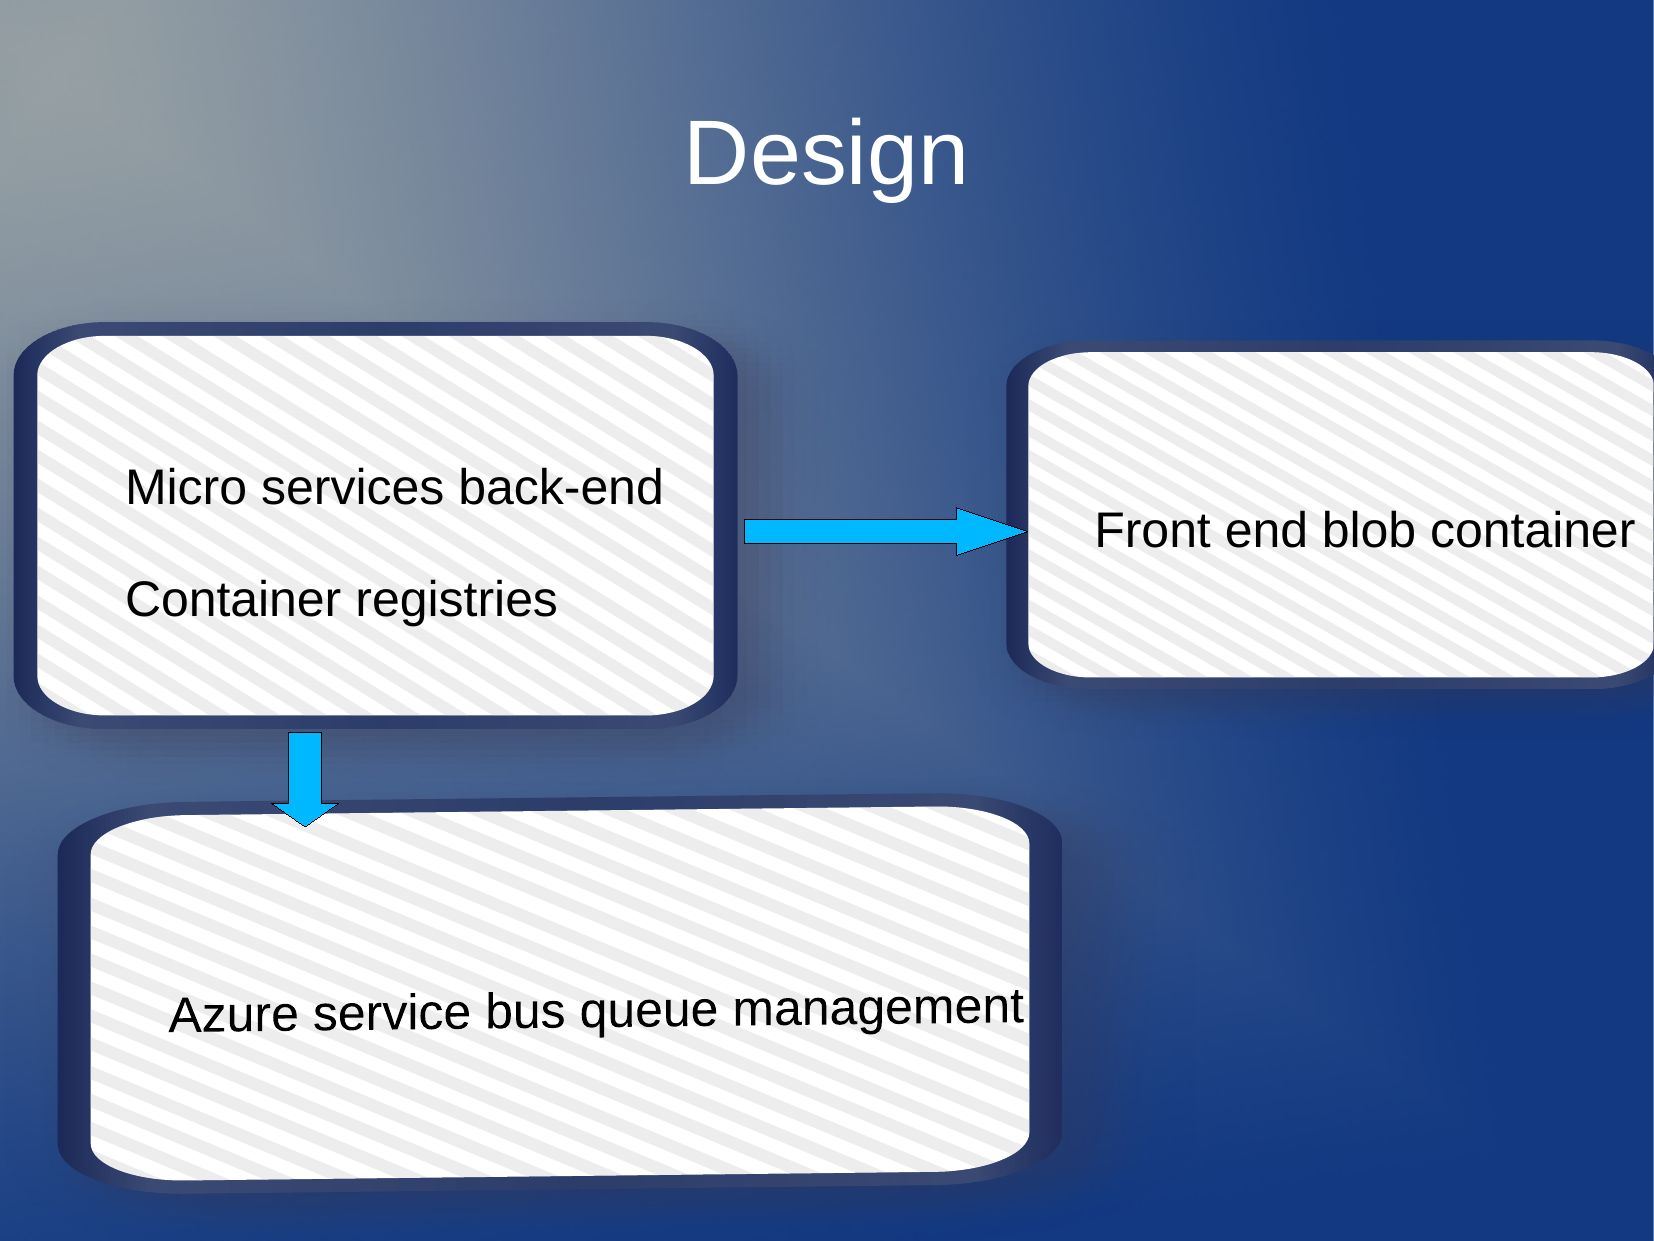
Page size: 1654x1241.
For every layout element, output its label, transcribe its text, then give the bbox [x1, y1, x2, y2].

text_box [271, 732, 339, 827]
title Design [82, 49, 1571, 257]
text_box [744, 507, 1028, 556]
picture [0, 0, 1654, 1241]
